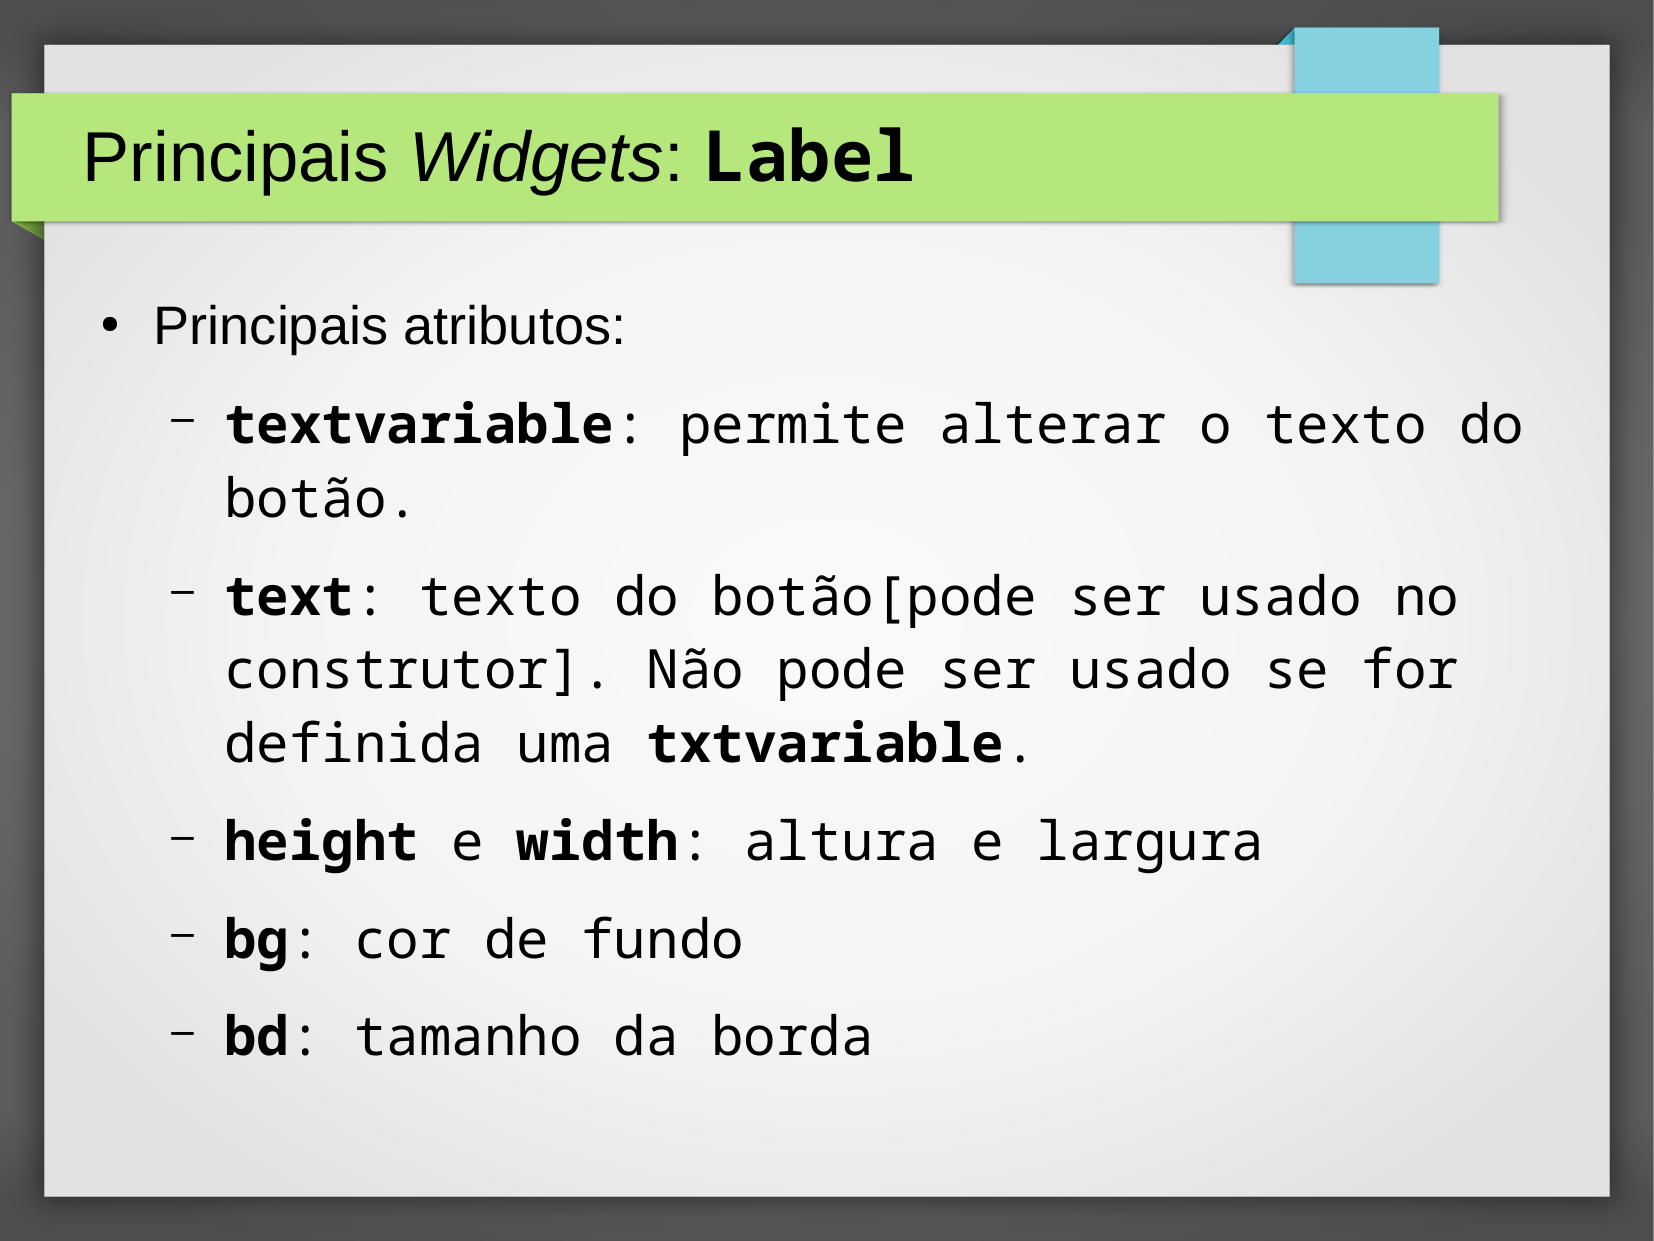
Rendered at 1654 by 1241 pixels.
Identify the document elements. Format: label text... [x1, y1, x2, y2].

picture [0, 0, 1654, 1241]
title Principais Widgets: Label [82, 94, 1264, 213]
list Principais atributos: textvariable: permite alterar o texto do botão. text: texto do botão[pode ser usado no construtor]. Não pode ser usado se for definida uma txtvariable. height e width: altura e largura bg: cor de fundo bd: tamanho da borda [82, 295, 1571, 1099]
